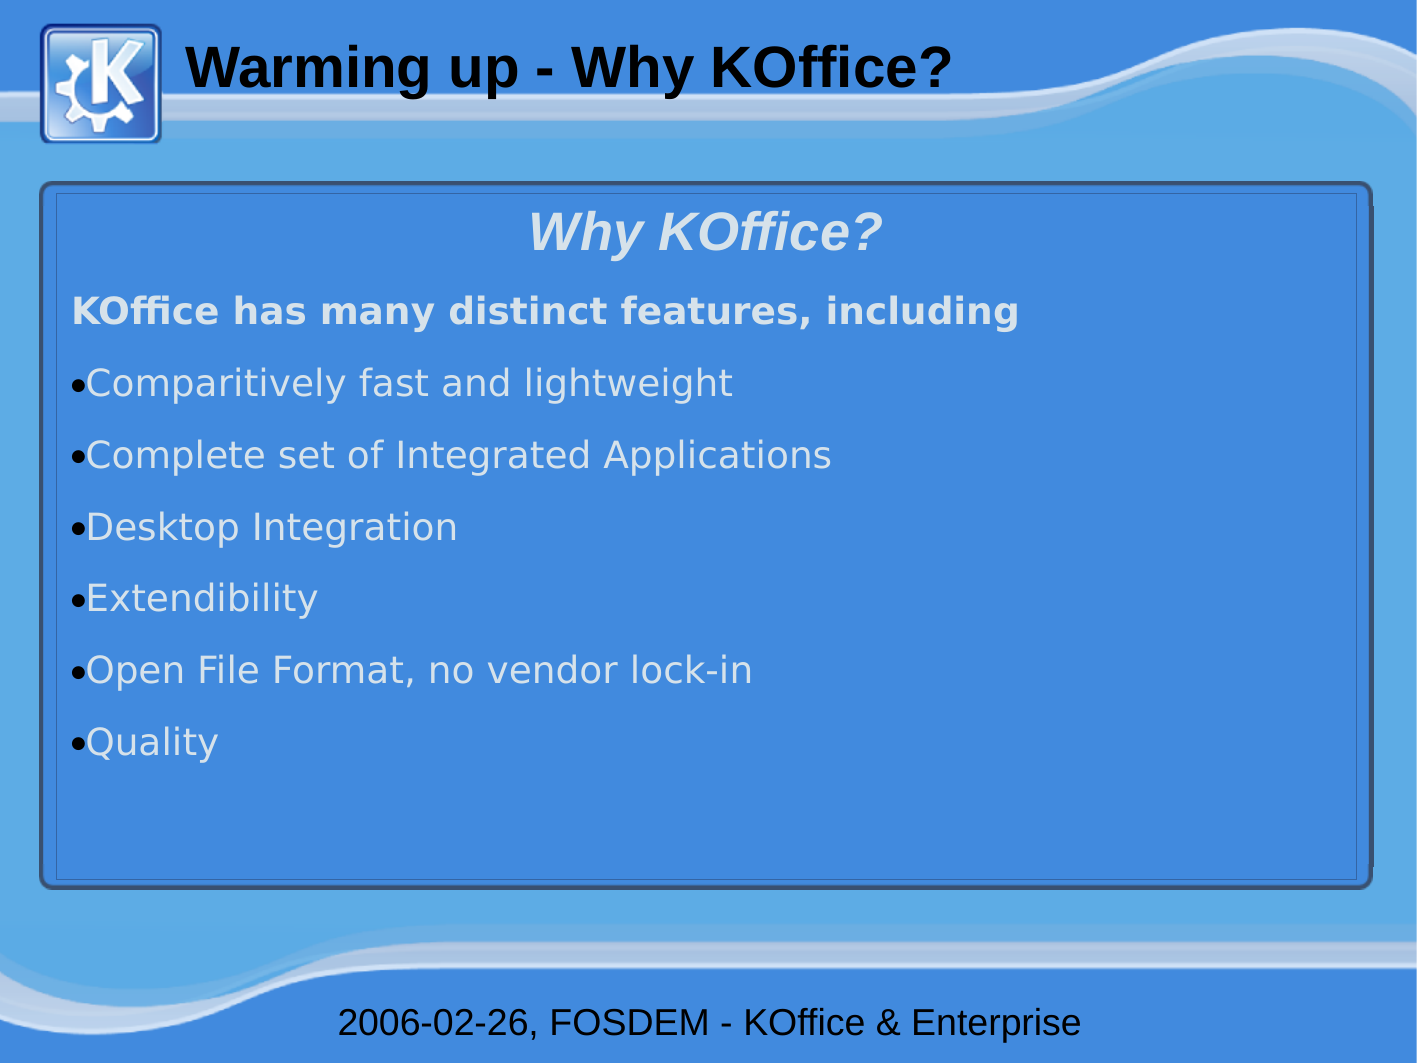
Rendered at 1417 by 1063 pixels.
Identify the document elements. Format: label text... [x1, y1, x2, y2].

text_box Why KOffice? KOffice has many distinct features, including Comparitively fast and lightweight Complete set of Integrated Applications Desktop Integration Extendibility Open File Format, no vendor lock-in Quality [56, 193, 1357, 880]
picture [0, 0, 1417, 1063]
text_box Warming up - Why KOffice? [170, 27, 1048, 104]
